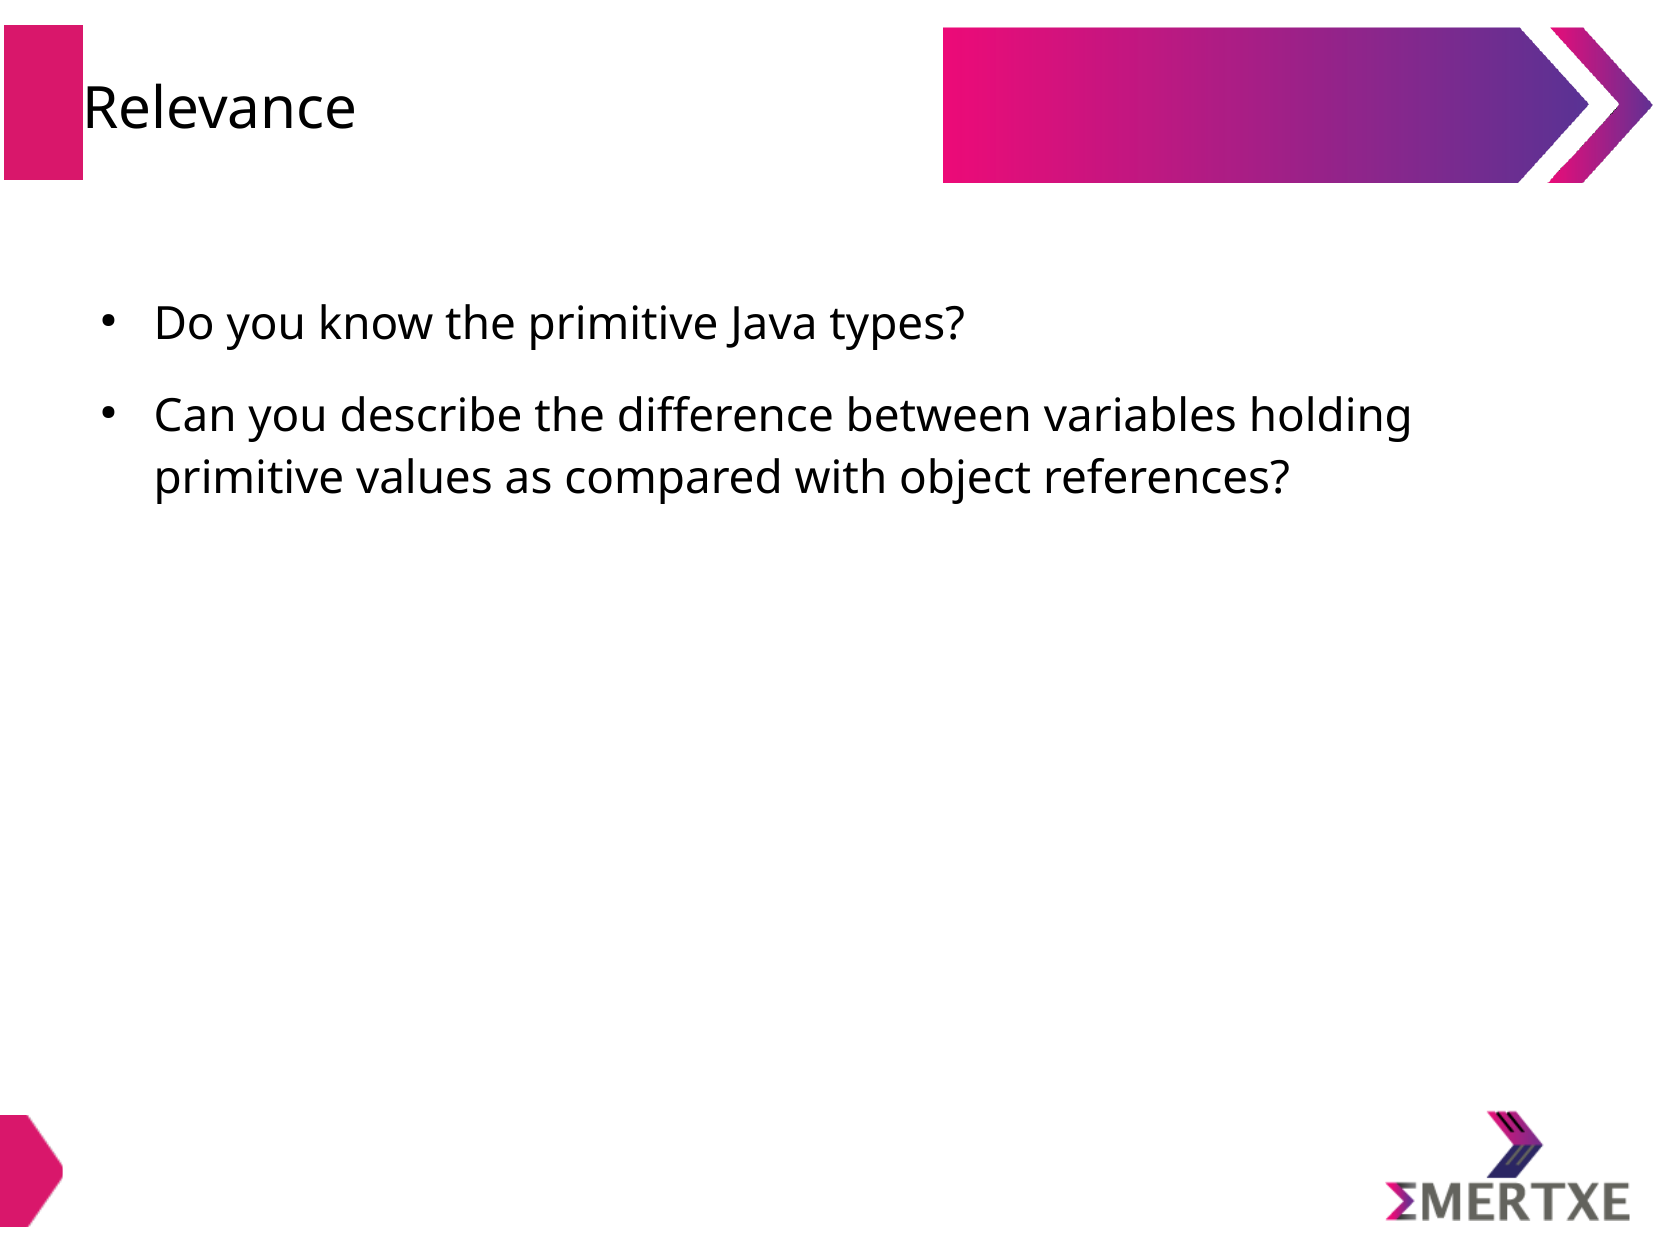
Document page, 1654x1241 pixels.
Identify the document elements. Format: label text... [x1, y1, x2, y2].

picture [1571, 27, 1653, 183]
title Relevance [82, 2, 1571, 210]
list Do you know the primitive Java types? Can you describe the difference between variables holding primitive values as compared with object references? [82, 290, 1571, 1010]
picture [1385, 1107, 1631, 1221]
